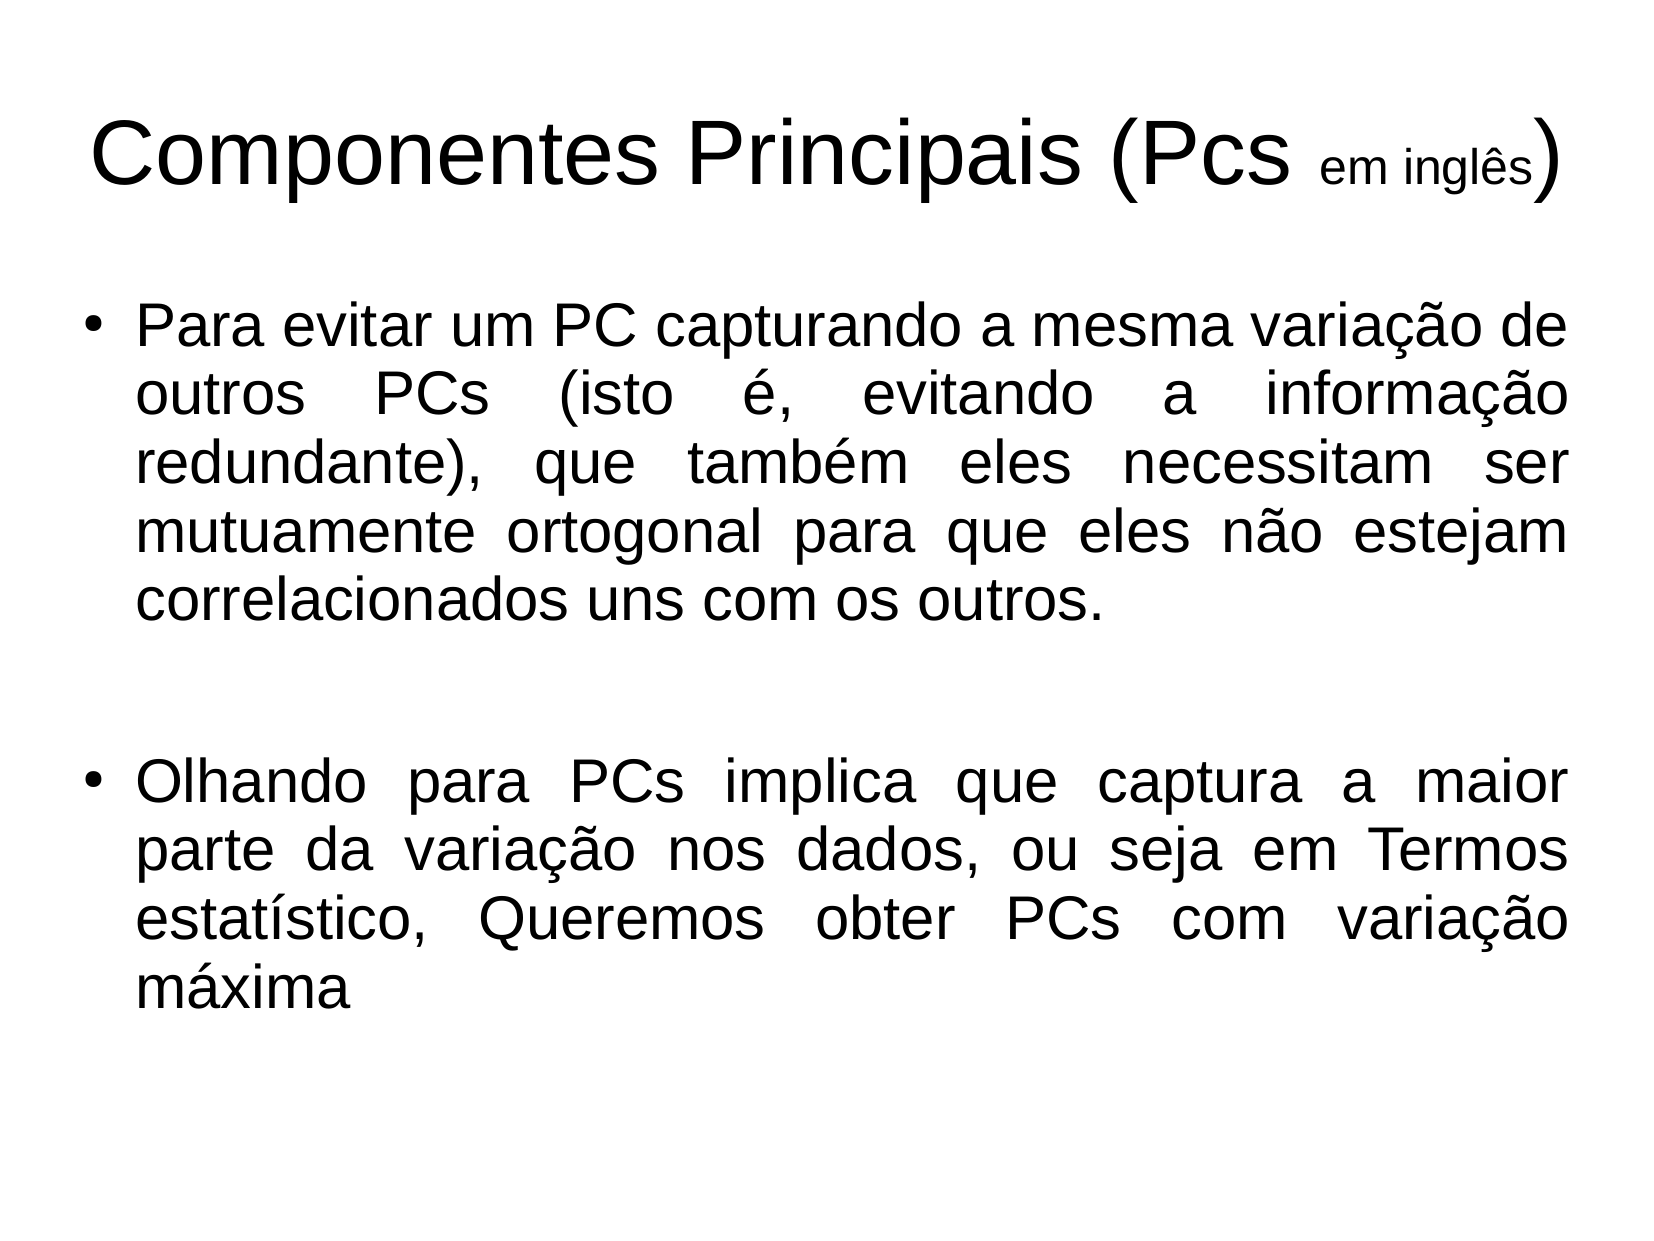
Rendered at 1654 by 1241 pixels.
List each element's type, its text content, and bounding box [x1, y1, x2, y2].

title Componentes Principais (Pcs em inglês) [82, 49, 1571, 257]
list Para evitar um PC capturando a mesma variação de outros PCs (isto é, evitando a informação redundante), que também eles necessitam ser mutuamente ortogonal para que eles não estejam correlacionados uns com os outros. Olhando para PCs implica que captura a maior parte da variação nos dados, ou seja em Termos estatístico, Queremos obter PCs com variação máxima [82, 290, 1571, 1028]
